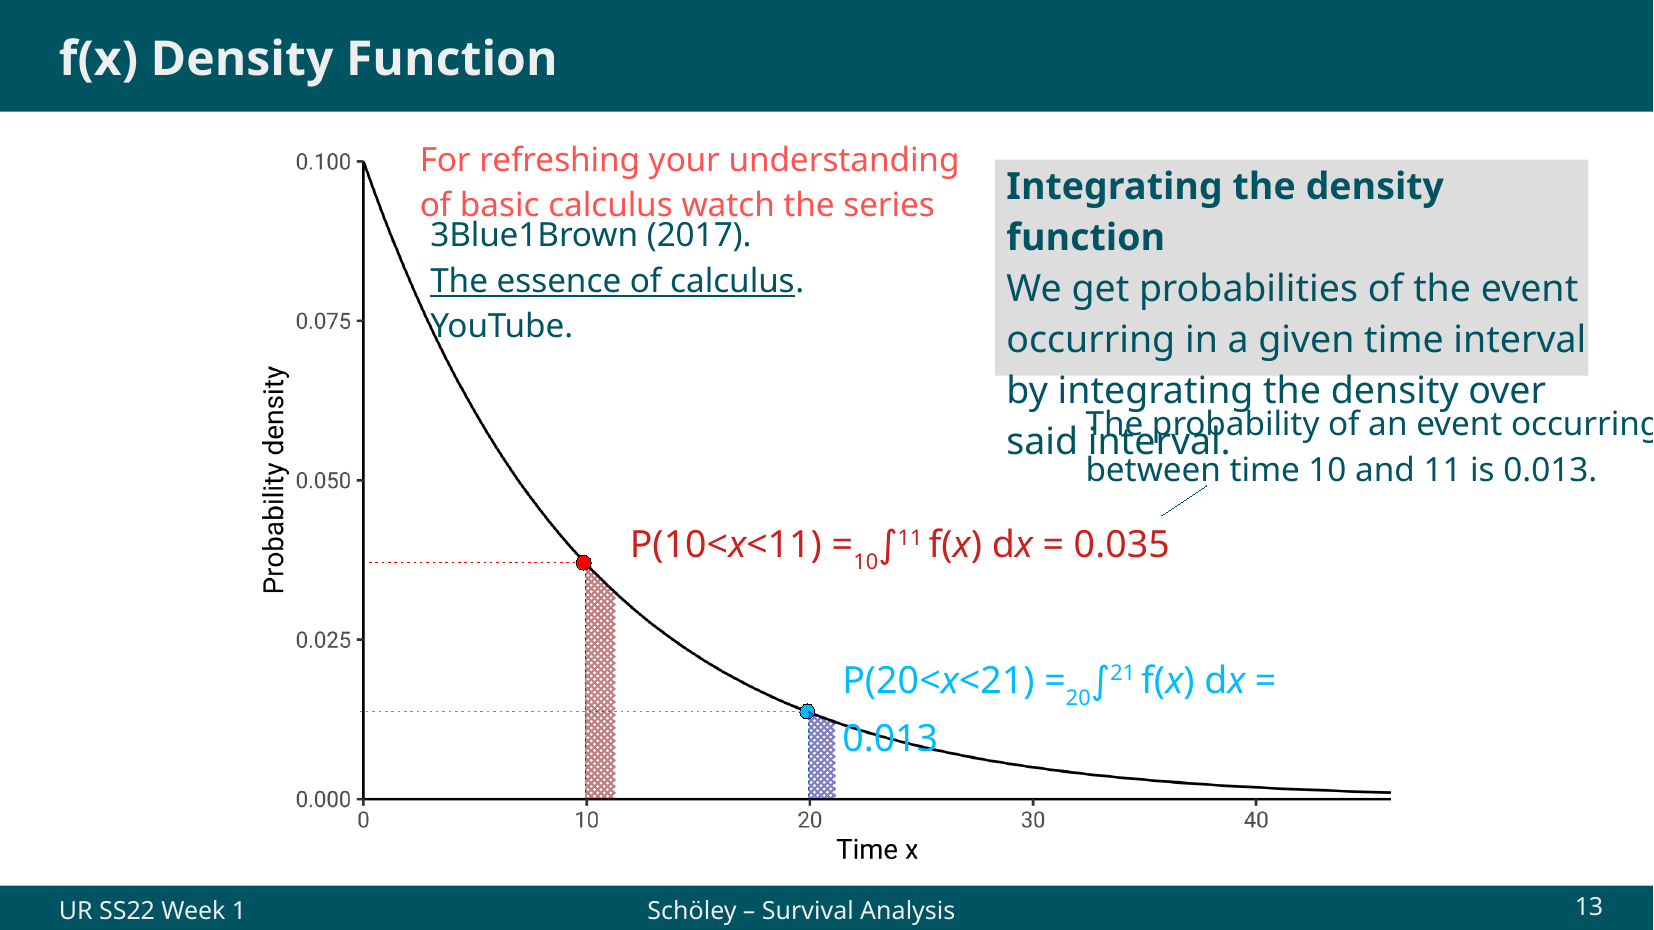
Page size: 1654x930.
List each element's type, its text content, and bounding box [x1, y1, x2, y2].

text_box [576, 555, 616, 799]
picture [1191, 387, 1200, 392]
text_box The probability of an event occurring between time 10 and 11 is 0.013. [1070, 392, 1653, 505]
picture [1283, 387, 1293, 392]
text_box P(20<x<21) =20∫21 f(x) dx = 0.013 [827, 645, 1391, 758]
title f(x) Density Function [58, 0, 1594, 117]
picture [1033, 387, 1042, 399]
text_box [799, 703, 836, 800]
picture [1012, 387, 1024, 401]
picture [1270, 387, 1279, 392]
picture [1097, 387, 1107, 392]
picture [1359, 387, 1369, 391]
picture [1236, 387, 1247, 392]
picture [1382, 387, 1391, 392]
picture [1131, 387, 1142, 392]
picture [262, 153, 1391, 859]
picture [1074, 387, 1084, 392]
picture [1305, 387, 1315, 391]
text_box Integrating the density function We get probabilities of the event occurring in a given time interval by integrating the density over said interval. [991, 152, 1607, 387]
picture [1318, 387, 1333, 392]
text_box For refreshing your understanding of basic calculus watch the series [405, 128, 979, 221]
picture [1060, 436, 1070, 452]
text_box 3Blue1Brown (2017). The essence of calculus. YouTube. [415, 221, 903, 336]
picture [1336, 387, 1347, 392]
picture [1214, 387, 1224, 392]
picture [1155, 387, 1177, 392]
picture [1250, 387, 1266, 392]
picture [1110, 387, 1120, 391]
text_box P(10<x<11) =10∫11 f(x) dx = 0.035 [615, 510, 1231, 622]
